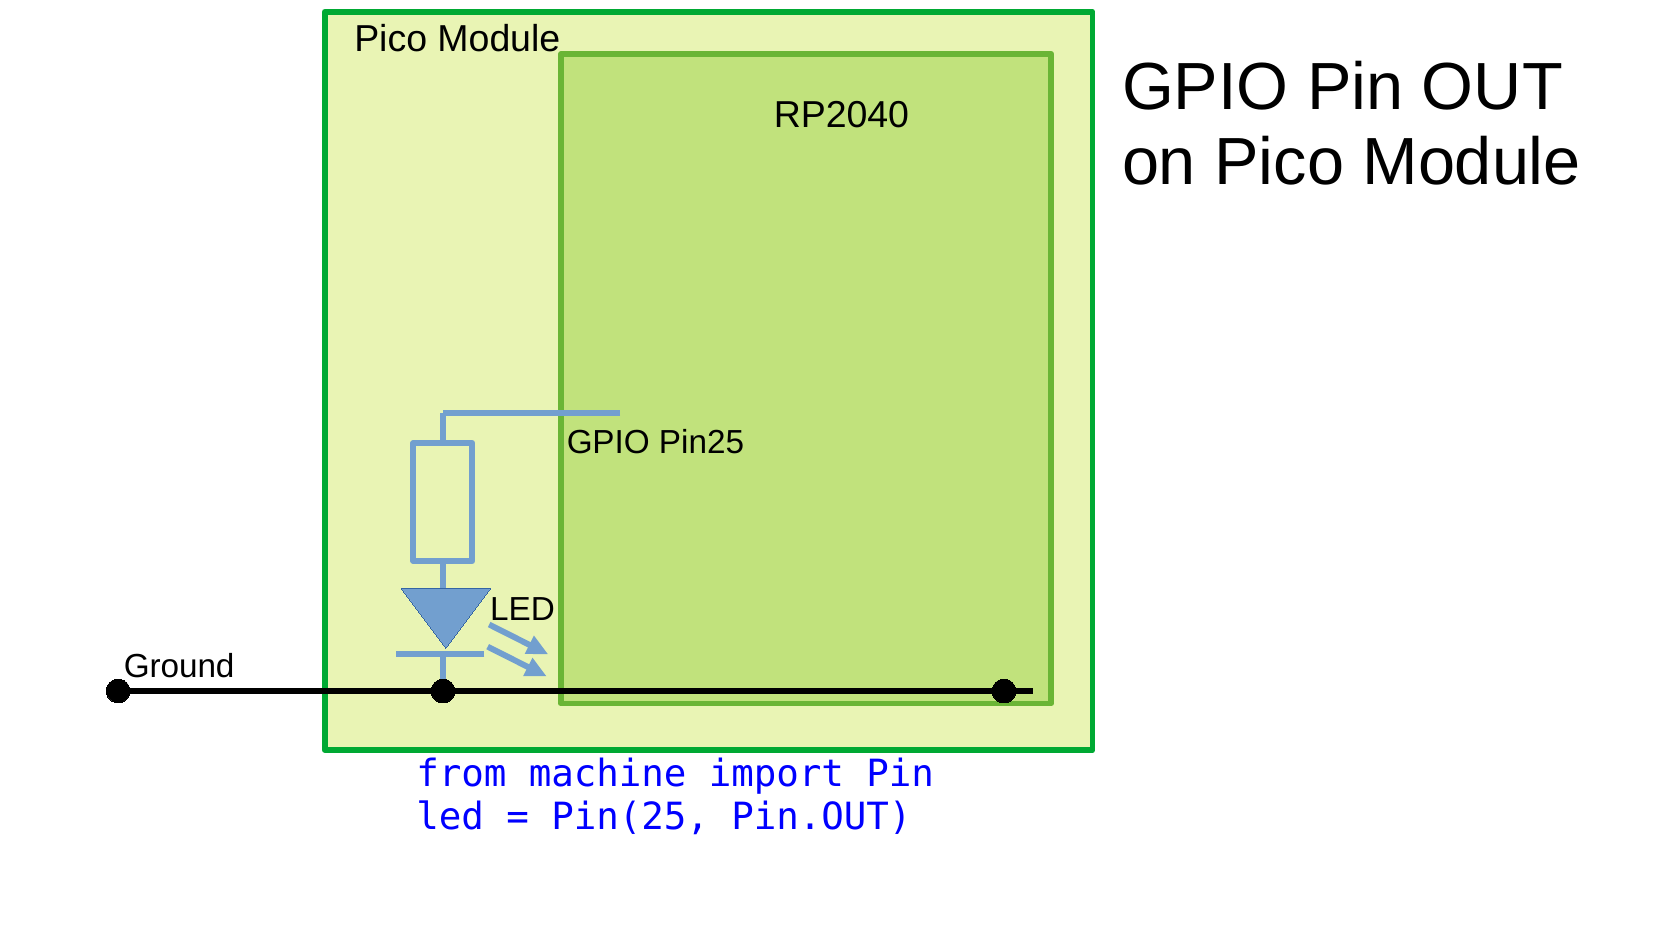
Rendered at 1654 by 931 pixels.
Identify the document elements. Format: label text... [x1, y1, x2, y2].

text_box LED [490, 590, 573, 628]
text_box Pico Module [354, 17, 562, 60]
text_box [106, 679, 130, 703]
text_box Ground [124, 647, 420, 686]
text_box from machine import Pin led = Pin(25, Pin.OUT) [401, 744, 1417, 846]
text_box GPIO Pin25 [566, 423, 774, 461]
text_box [324, 11, 1093, 751]
text_box RP2040 [738, 93, 945, 136]
title GPIO Pin OUT on Pico Module [1122, 11, 1654, 237]
